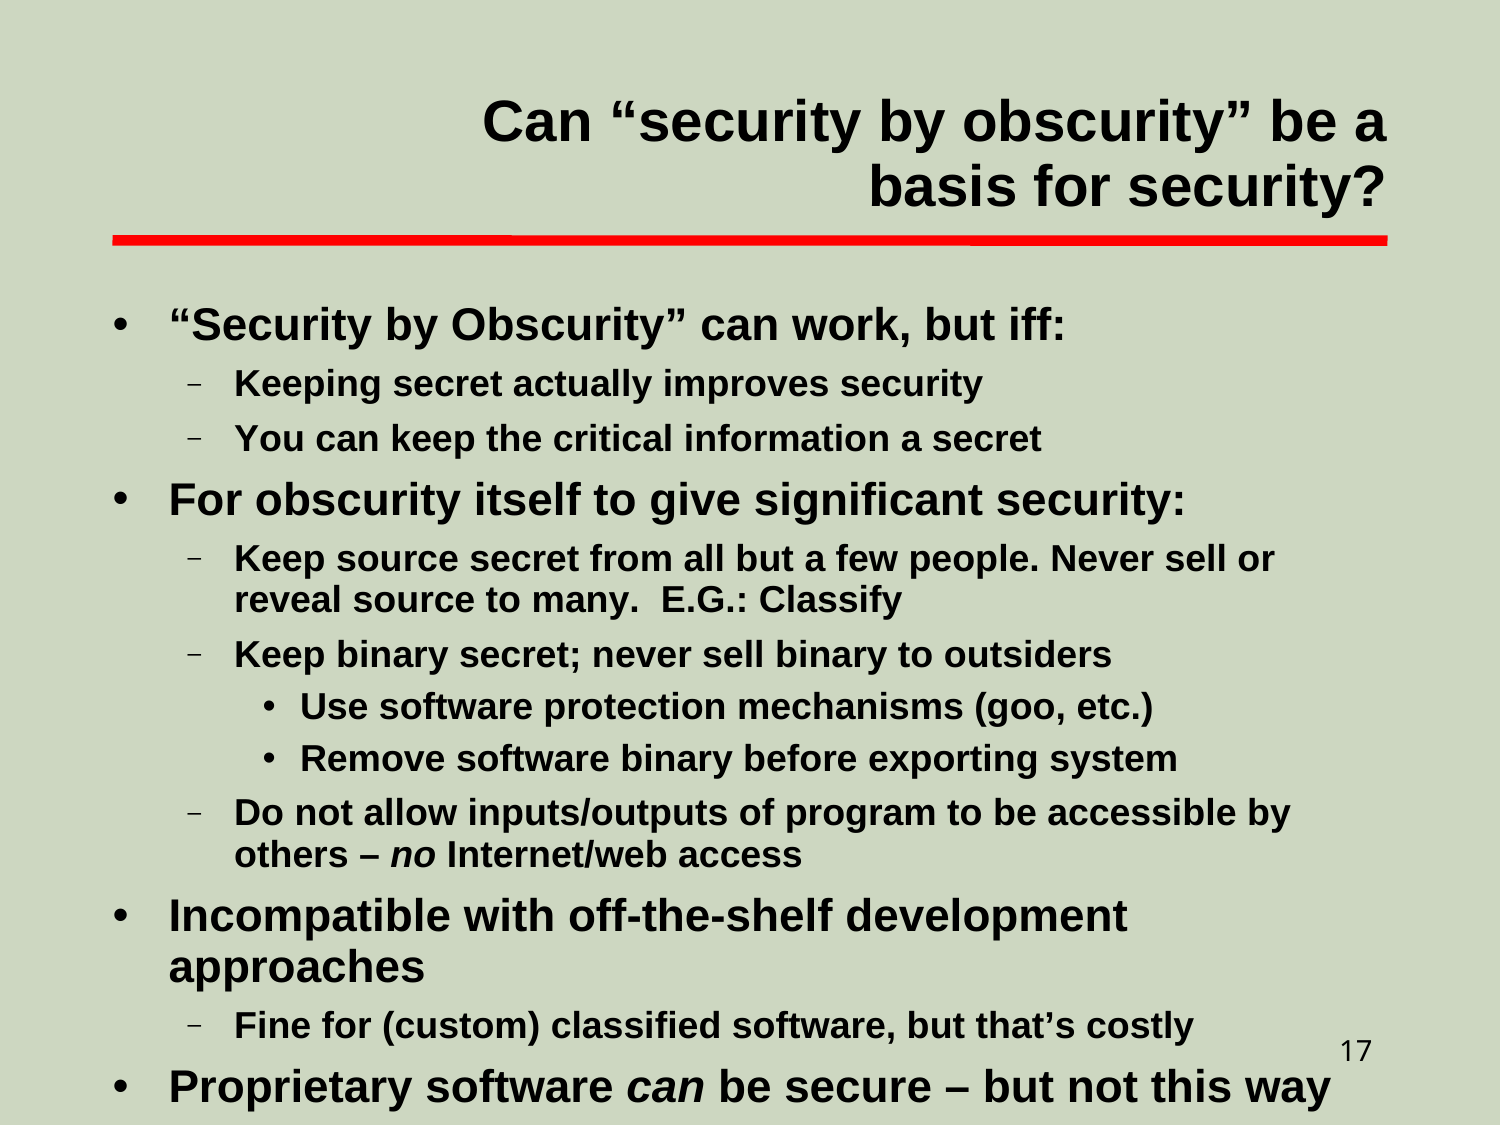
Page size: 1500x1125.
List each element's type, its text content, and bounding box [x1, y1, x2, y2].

list “Security by Obscurity” can work, but iff: Keeping secret actually improves security You can keep the critical information a secret For obscurity itself to give significant security: Keep source secret from all but a few people. Never sell or reveal source to many. E.G.: Classify Keep binary secret; never sell binary to outsiders Use software protection mechanisms (goo, etc.) Remove software binary before exporting system Do not allow inputs/outputs of program to be accessible by others – no Internet/web access Incompatible with off-the-shelf development approaches Fine for (custom) classified software, but that’s costly Proprietary software can be secure – but not this way [112, 299, 1388, 1113]
title Can “security by obscurity” be a basis for security? [337, 85, 1388, 224]
